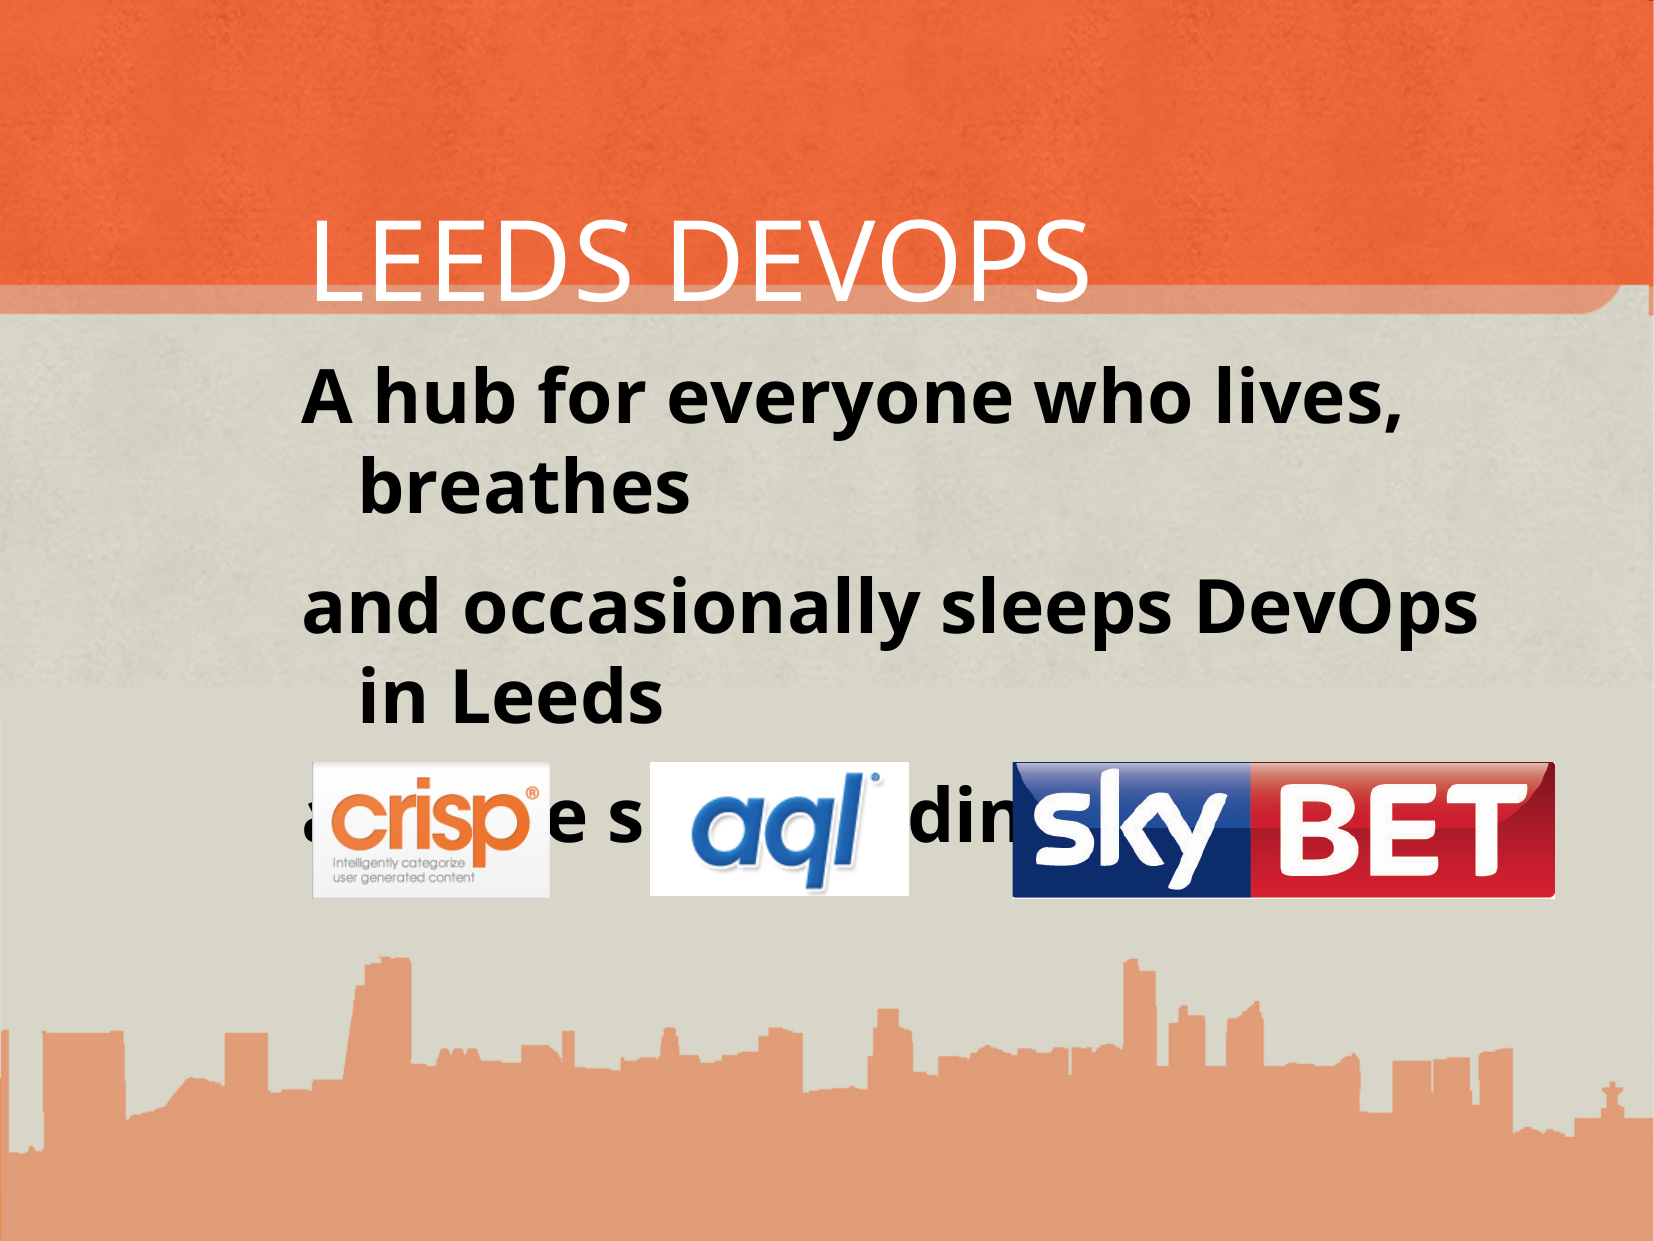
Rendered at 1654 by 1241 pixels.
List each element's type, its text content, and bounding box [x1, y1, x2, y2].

picture [0, 0, 1654, 1241]
title LEEDS DEVOPS [306, 189, 1654, 317]
list A hub for everyone who lives, breathes and occasionally sleeps DevOps in Leeds and the surrounding area [301, 348, 1538, 1068]
